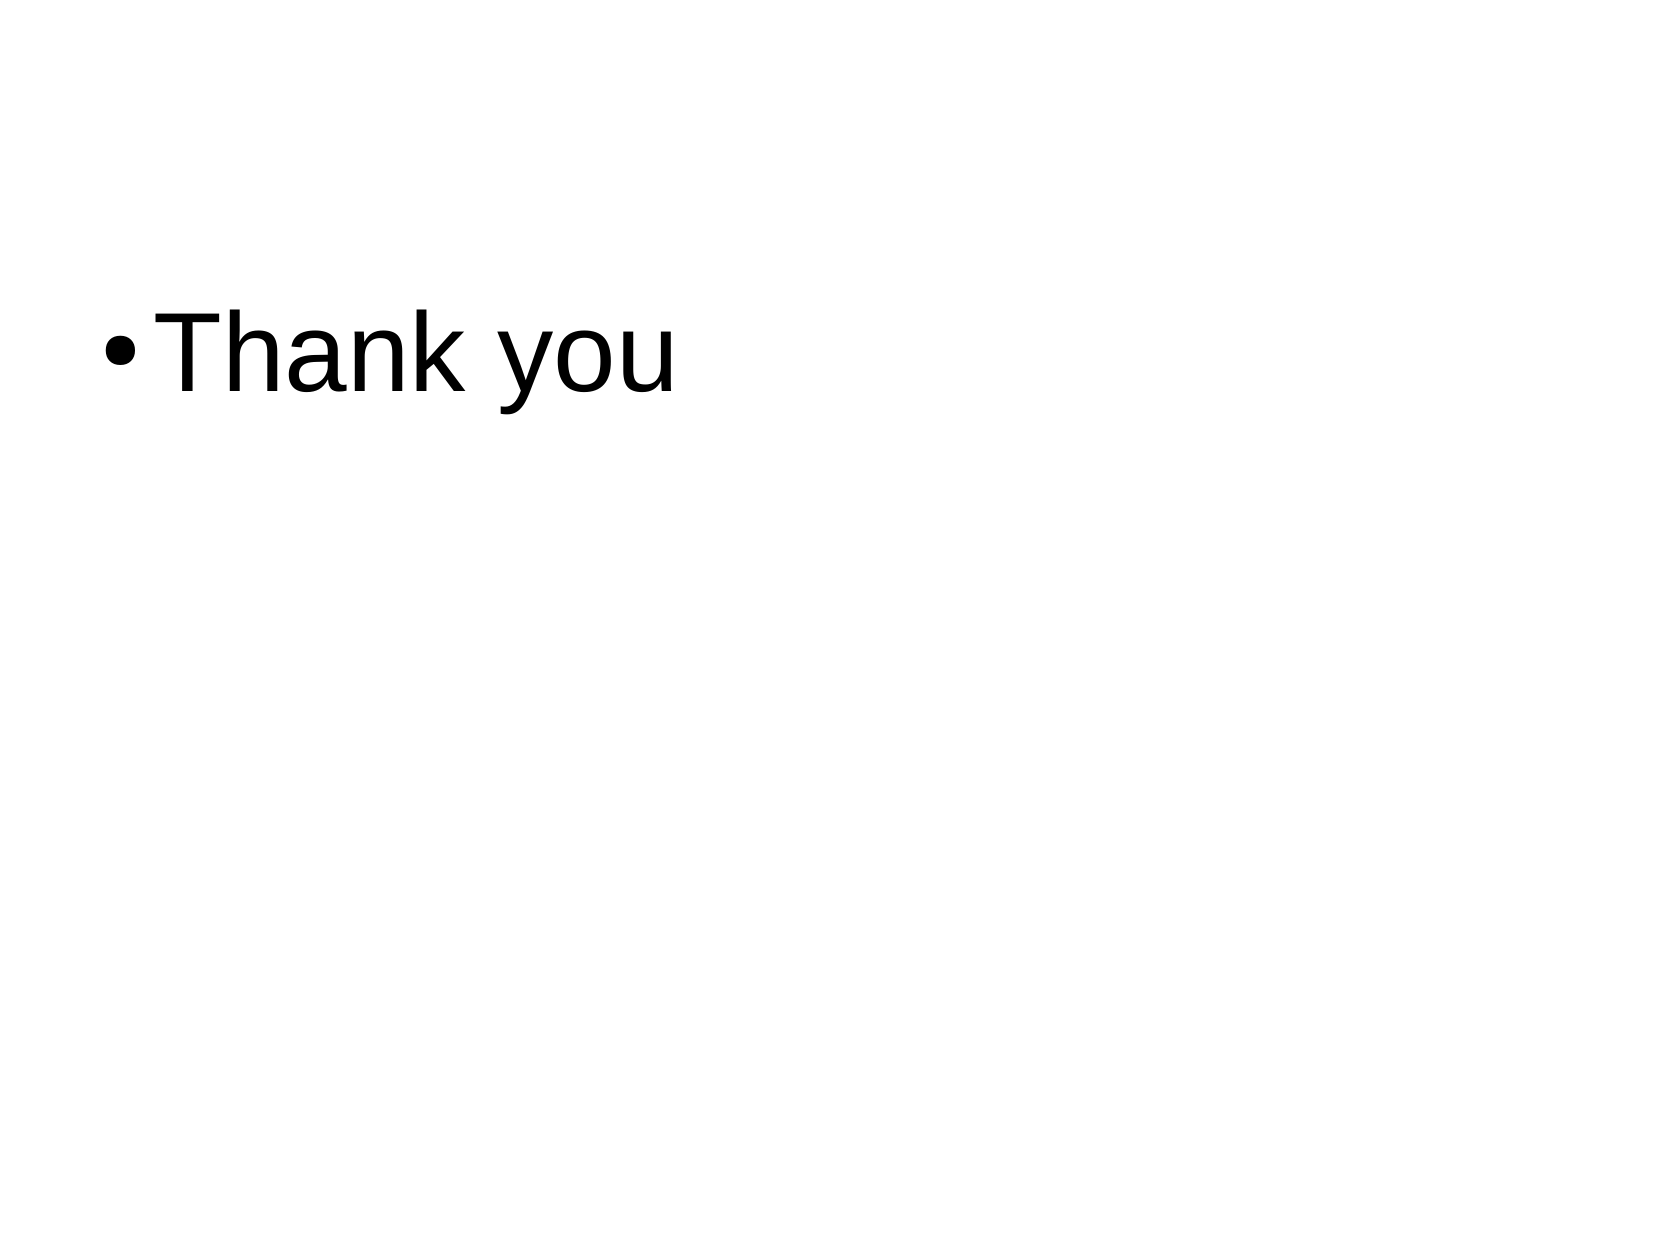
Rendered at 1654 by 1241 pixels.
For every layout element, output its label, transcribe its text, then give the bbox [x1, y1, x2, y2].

list Thank you [82, 290, 1571, 1010]
